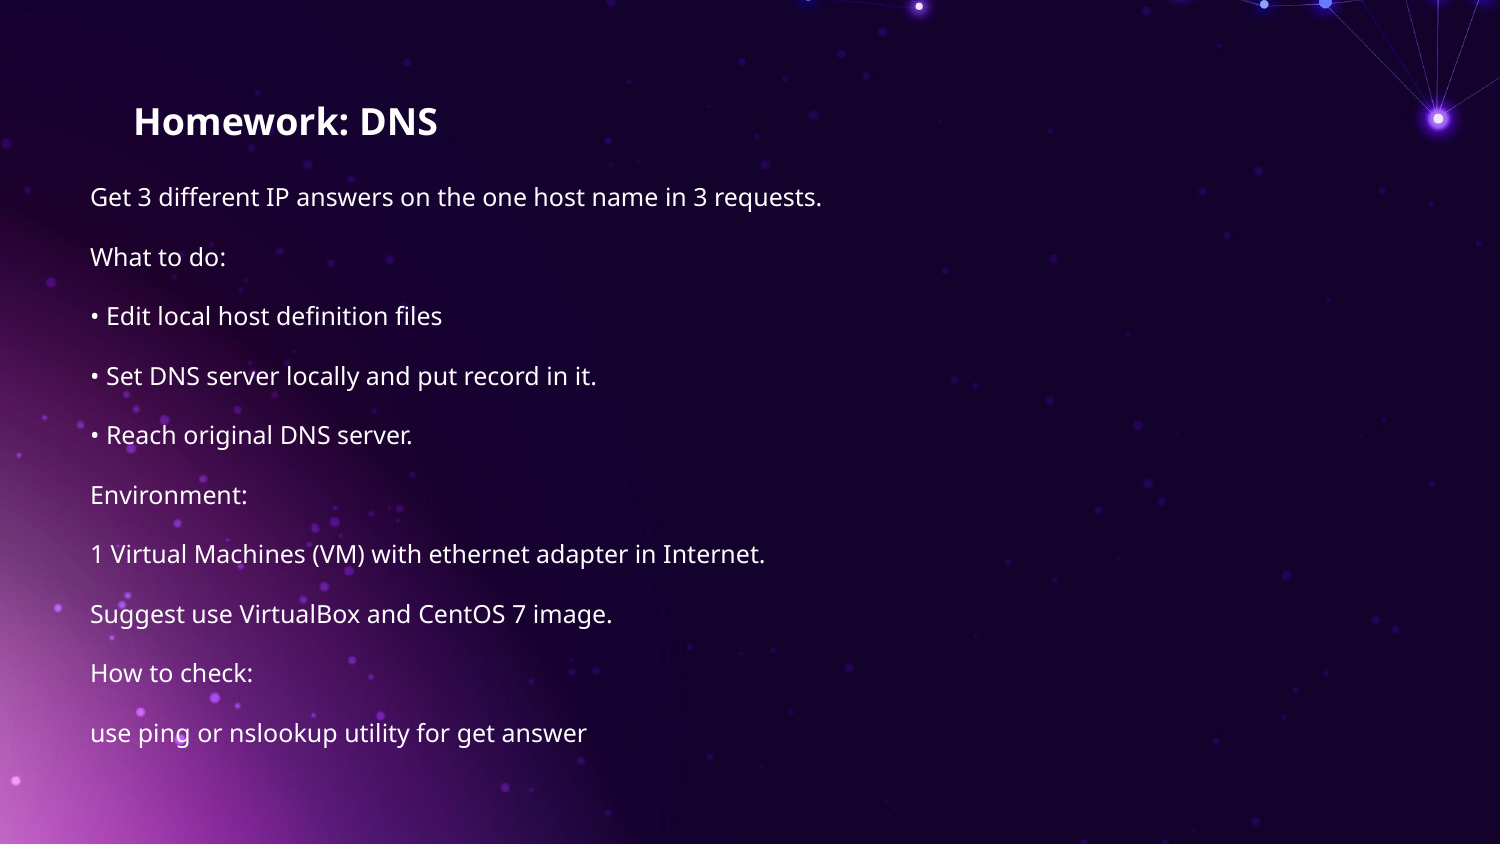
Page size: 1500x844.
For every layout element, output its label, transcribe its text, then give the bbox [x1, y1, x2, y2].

title Homework: DNS [118, 72, 1382, 166]
picture [0, 0, 1500, 844]
list Get 3 different IP answers on the one host name in 3 requests. What to do: • Edit local host definition files • Set DNS server locally and put record in it. • Reach original DNS server. Environment: 1 Virtual Machines (VM) with ethernet adapter in Internet. Suggest use VirtualBox and CentOS 7 image. How to check: use ping or nslookup utility for get answer [75, 166, 1426, 788]
